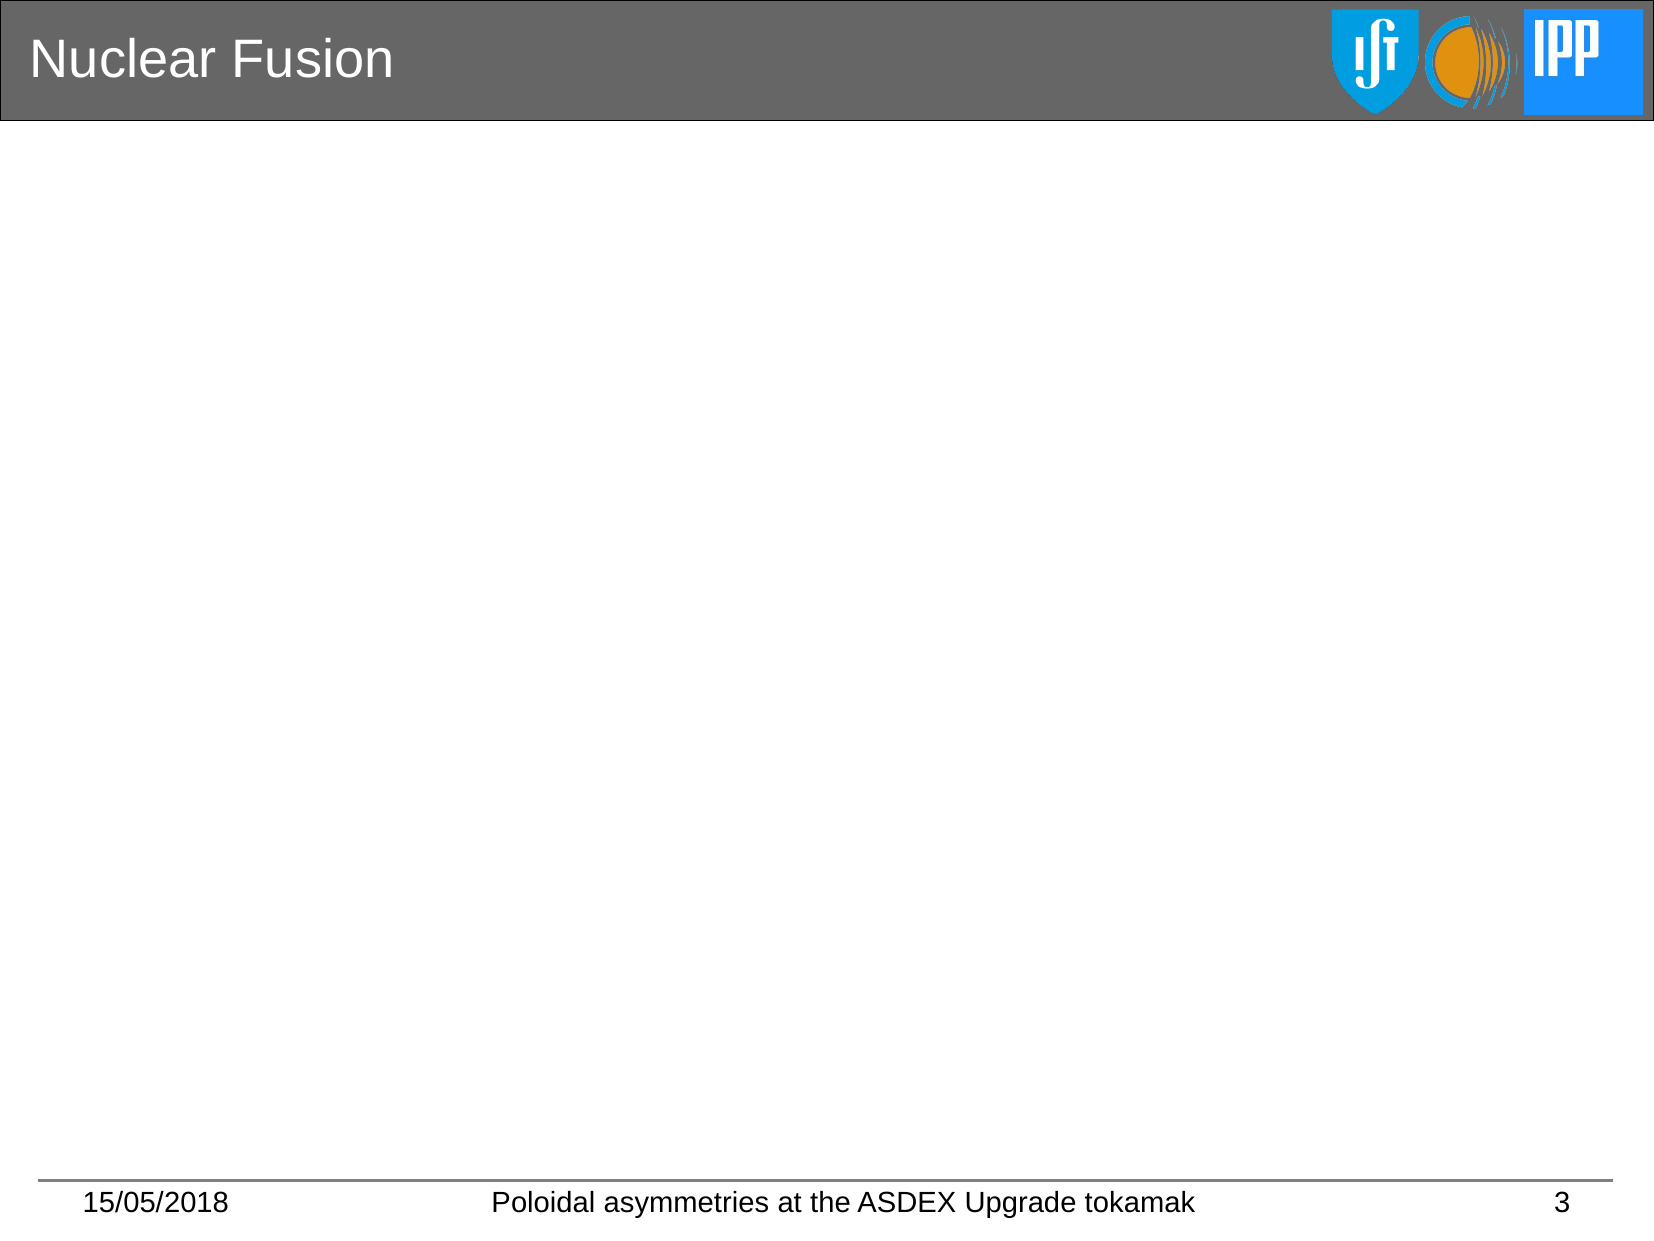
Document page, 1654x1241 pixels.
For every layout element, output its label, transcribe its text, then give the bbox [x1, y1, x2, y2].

picture [1371, 20, 1380, 87]
picture [1386, 20, 1394, 30]
picture [1331, 61, 1373, 115]
title Nuclear Fusion [29, 11, 1313, 107]
picture [1356, 77, 1365, 88]
picture [1378, 9, 1643, 115]
picture [1356, 38, 1363, 70]
picture [1384, 38, 1398, 70]
